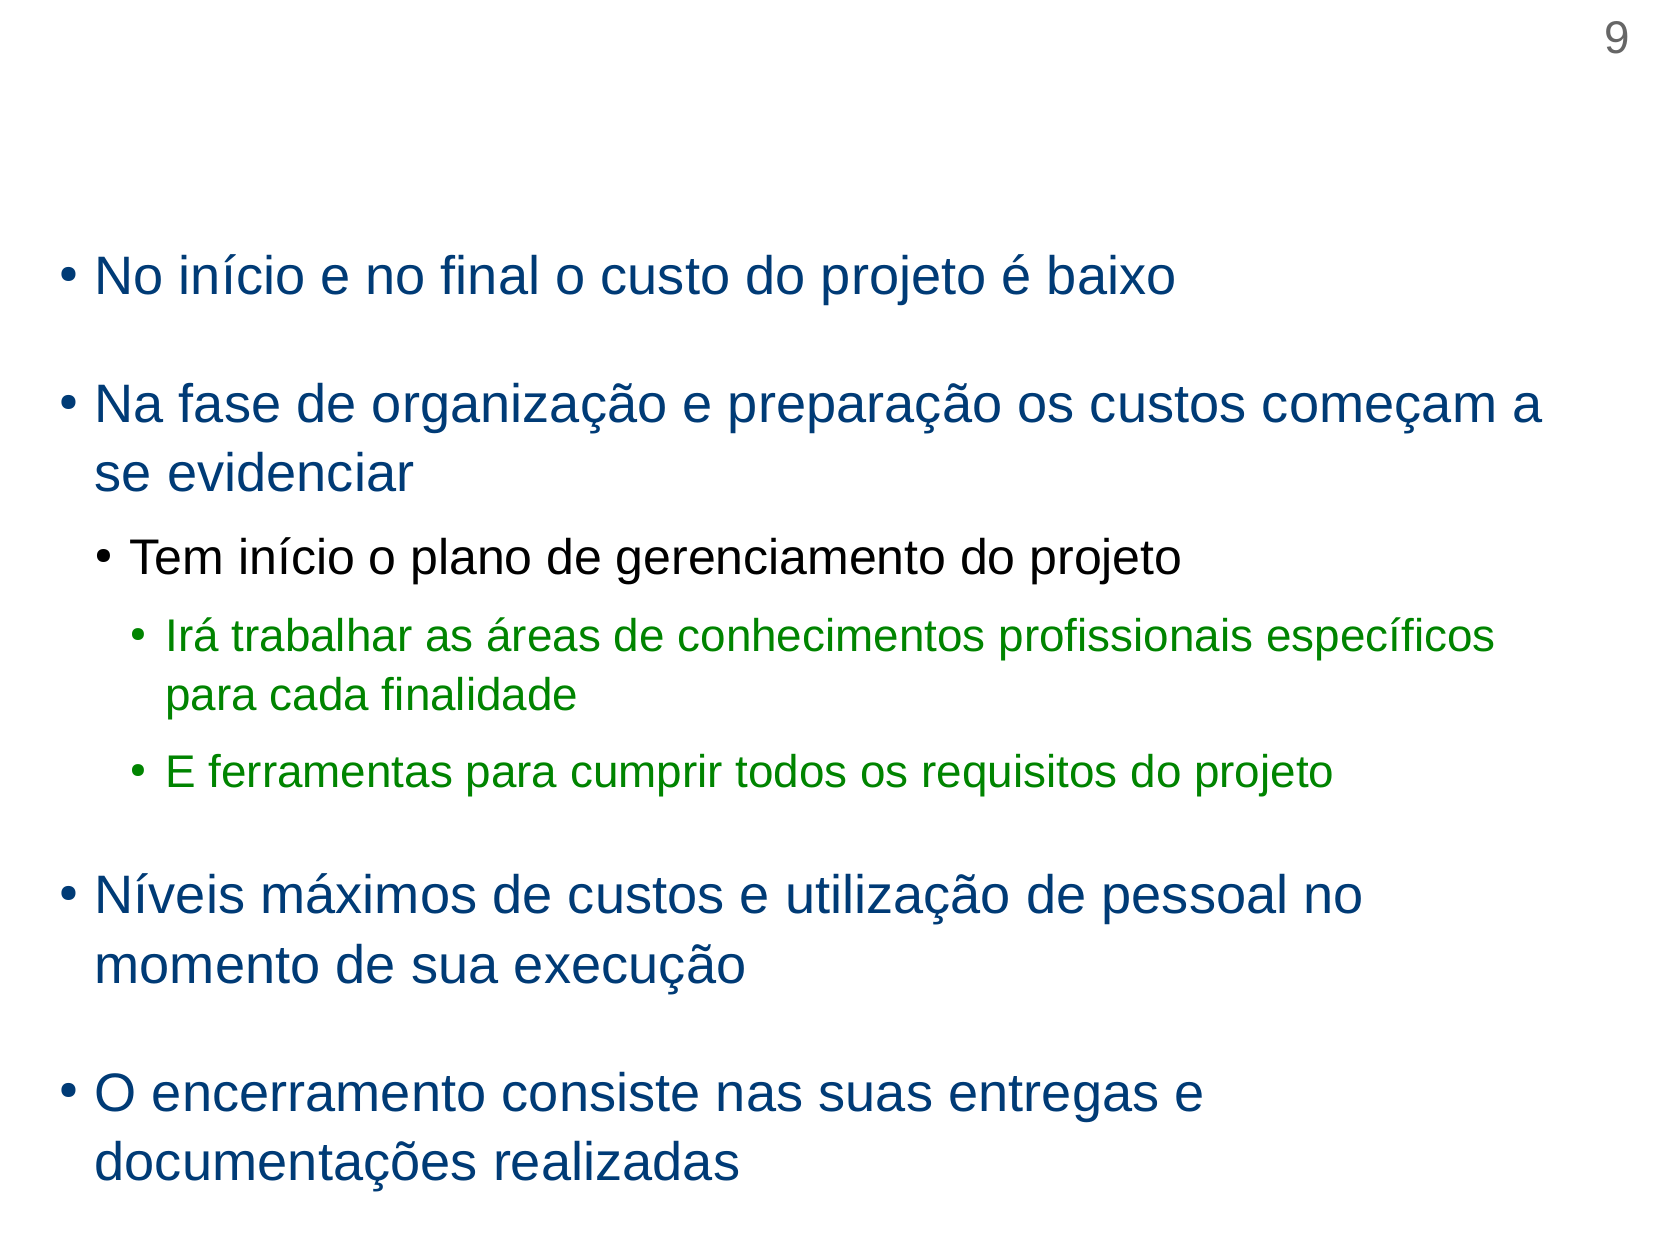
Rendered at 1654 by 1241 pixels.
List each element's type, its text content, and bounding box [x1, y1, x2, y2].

list No início e no final o custo do projeto é baixo Na fase de organização e preparação os custos começam a se evidenciar Tem início o plano de gerenciamento do projeto Irá trabalhar as áreas de conhecimentos profissionais específicos para cada finalidade E ferramentas para cumprir todos os requisitos do projeto Níveis máximos de custos e utilização de pessoal no momento de sua execução O encerramento consiste nas suas entregas e documentações realizadas [59, 236, 1595, 1211]
